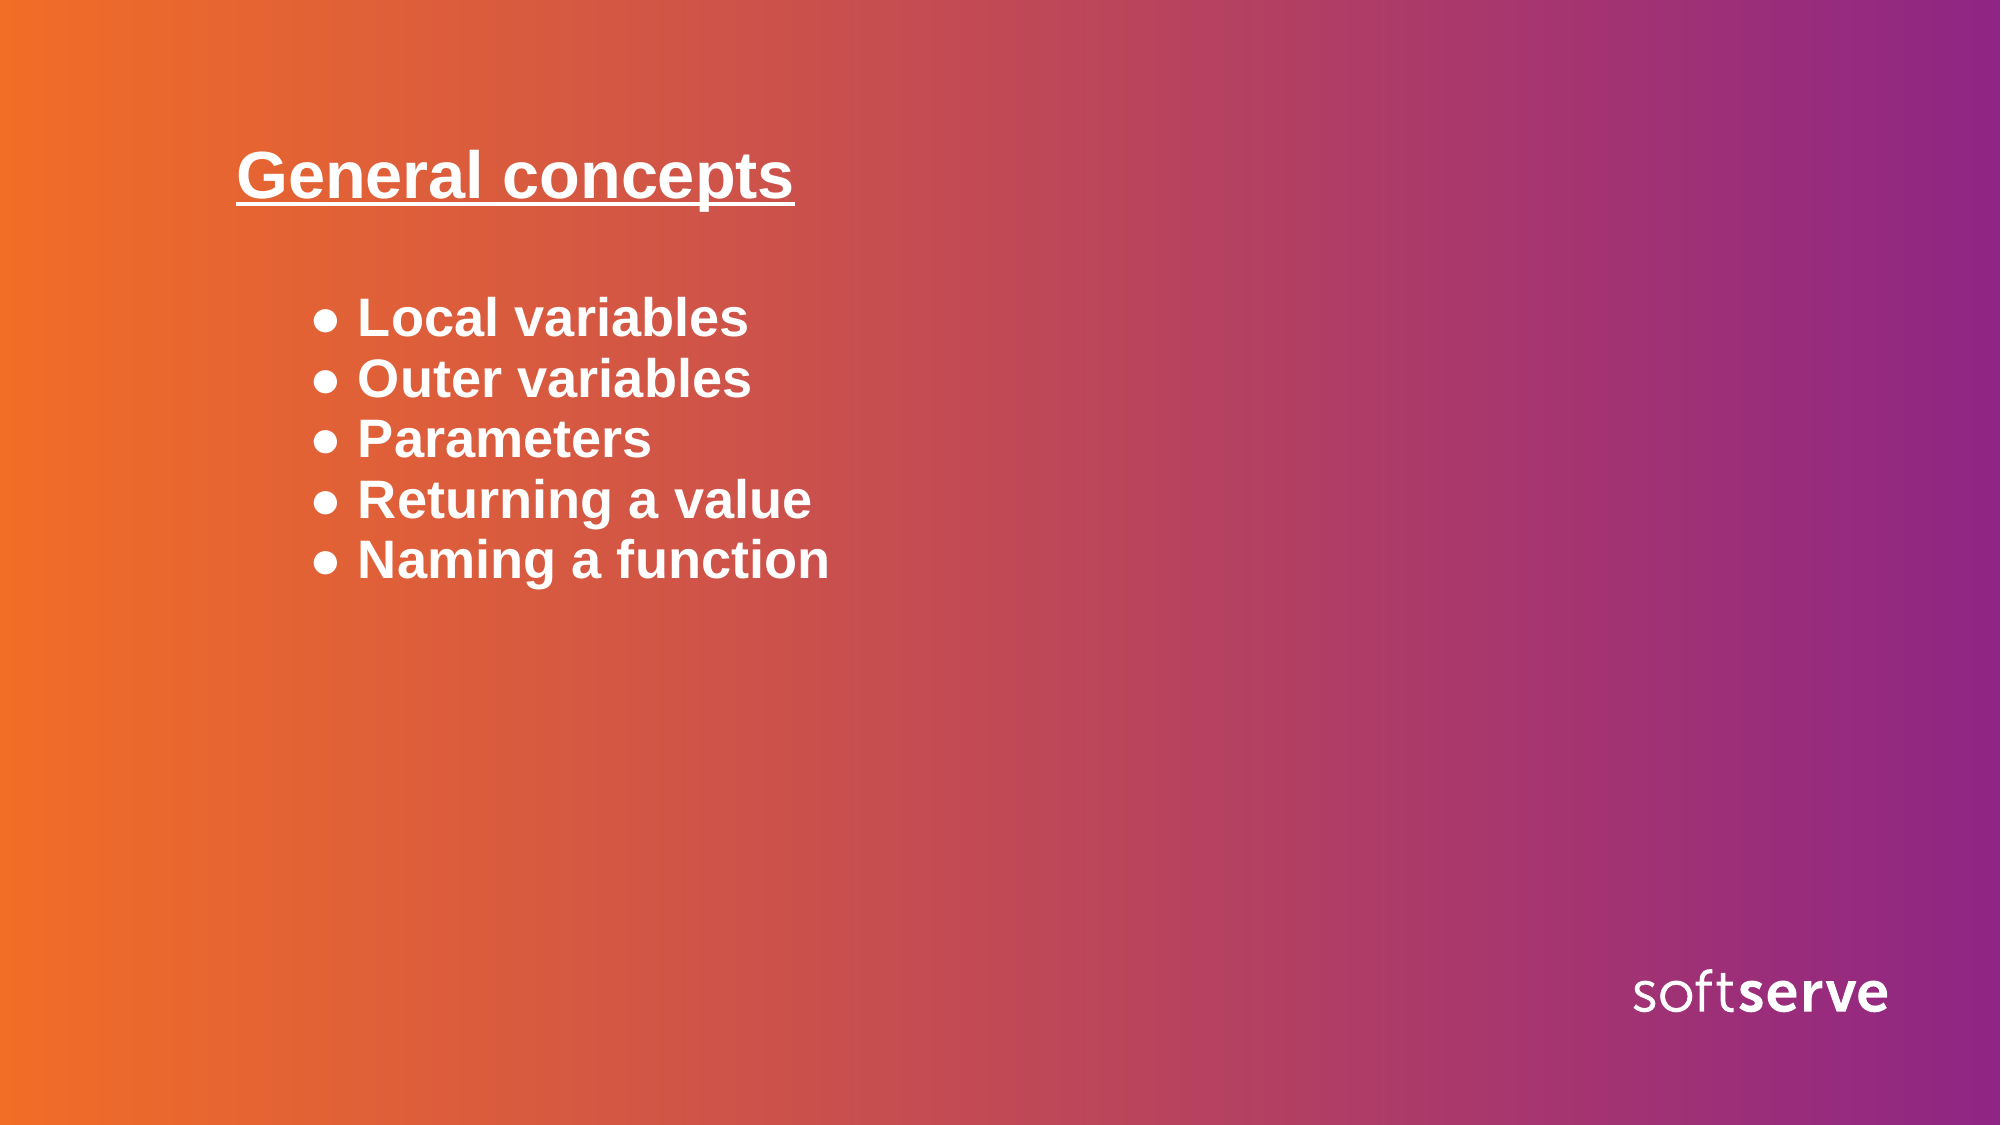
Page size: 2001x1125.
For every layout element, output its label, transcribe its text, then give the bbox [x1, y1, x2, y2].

text_box General concepts ● Local variables ● Outer variables ● Parameters ● Returning a value ● Naming a function [147, 88, 1831, 972]
